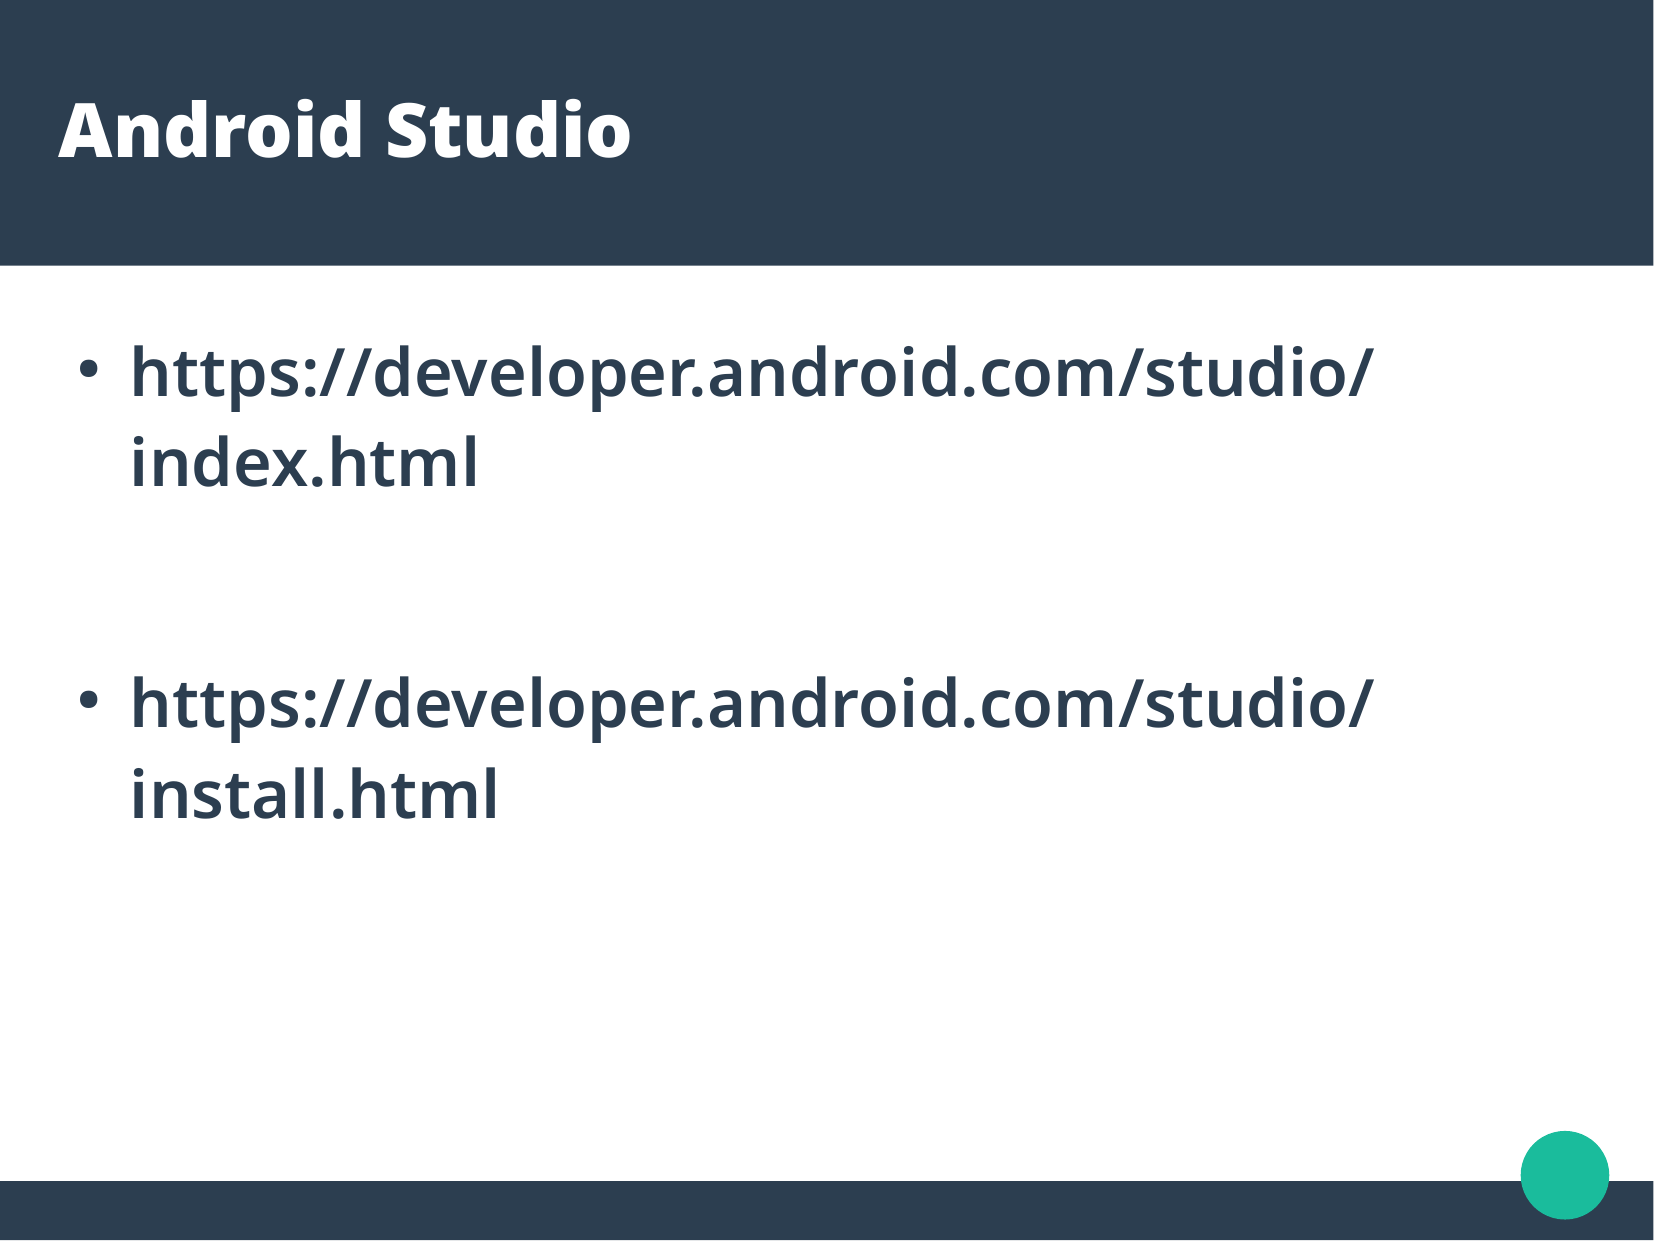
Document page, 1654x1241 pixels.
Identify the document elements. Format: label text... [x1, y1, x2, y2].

title Android Studio [59, 49, 1595, 207]
list https://developer.android.com/studio/index.html https://developer.android.com/studio/install.html [59, 324, 1595, 1152]
